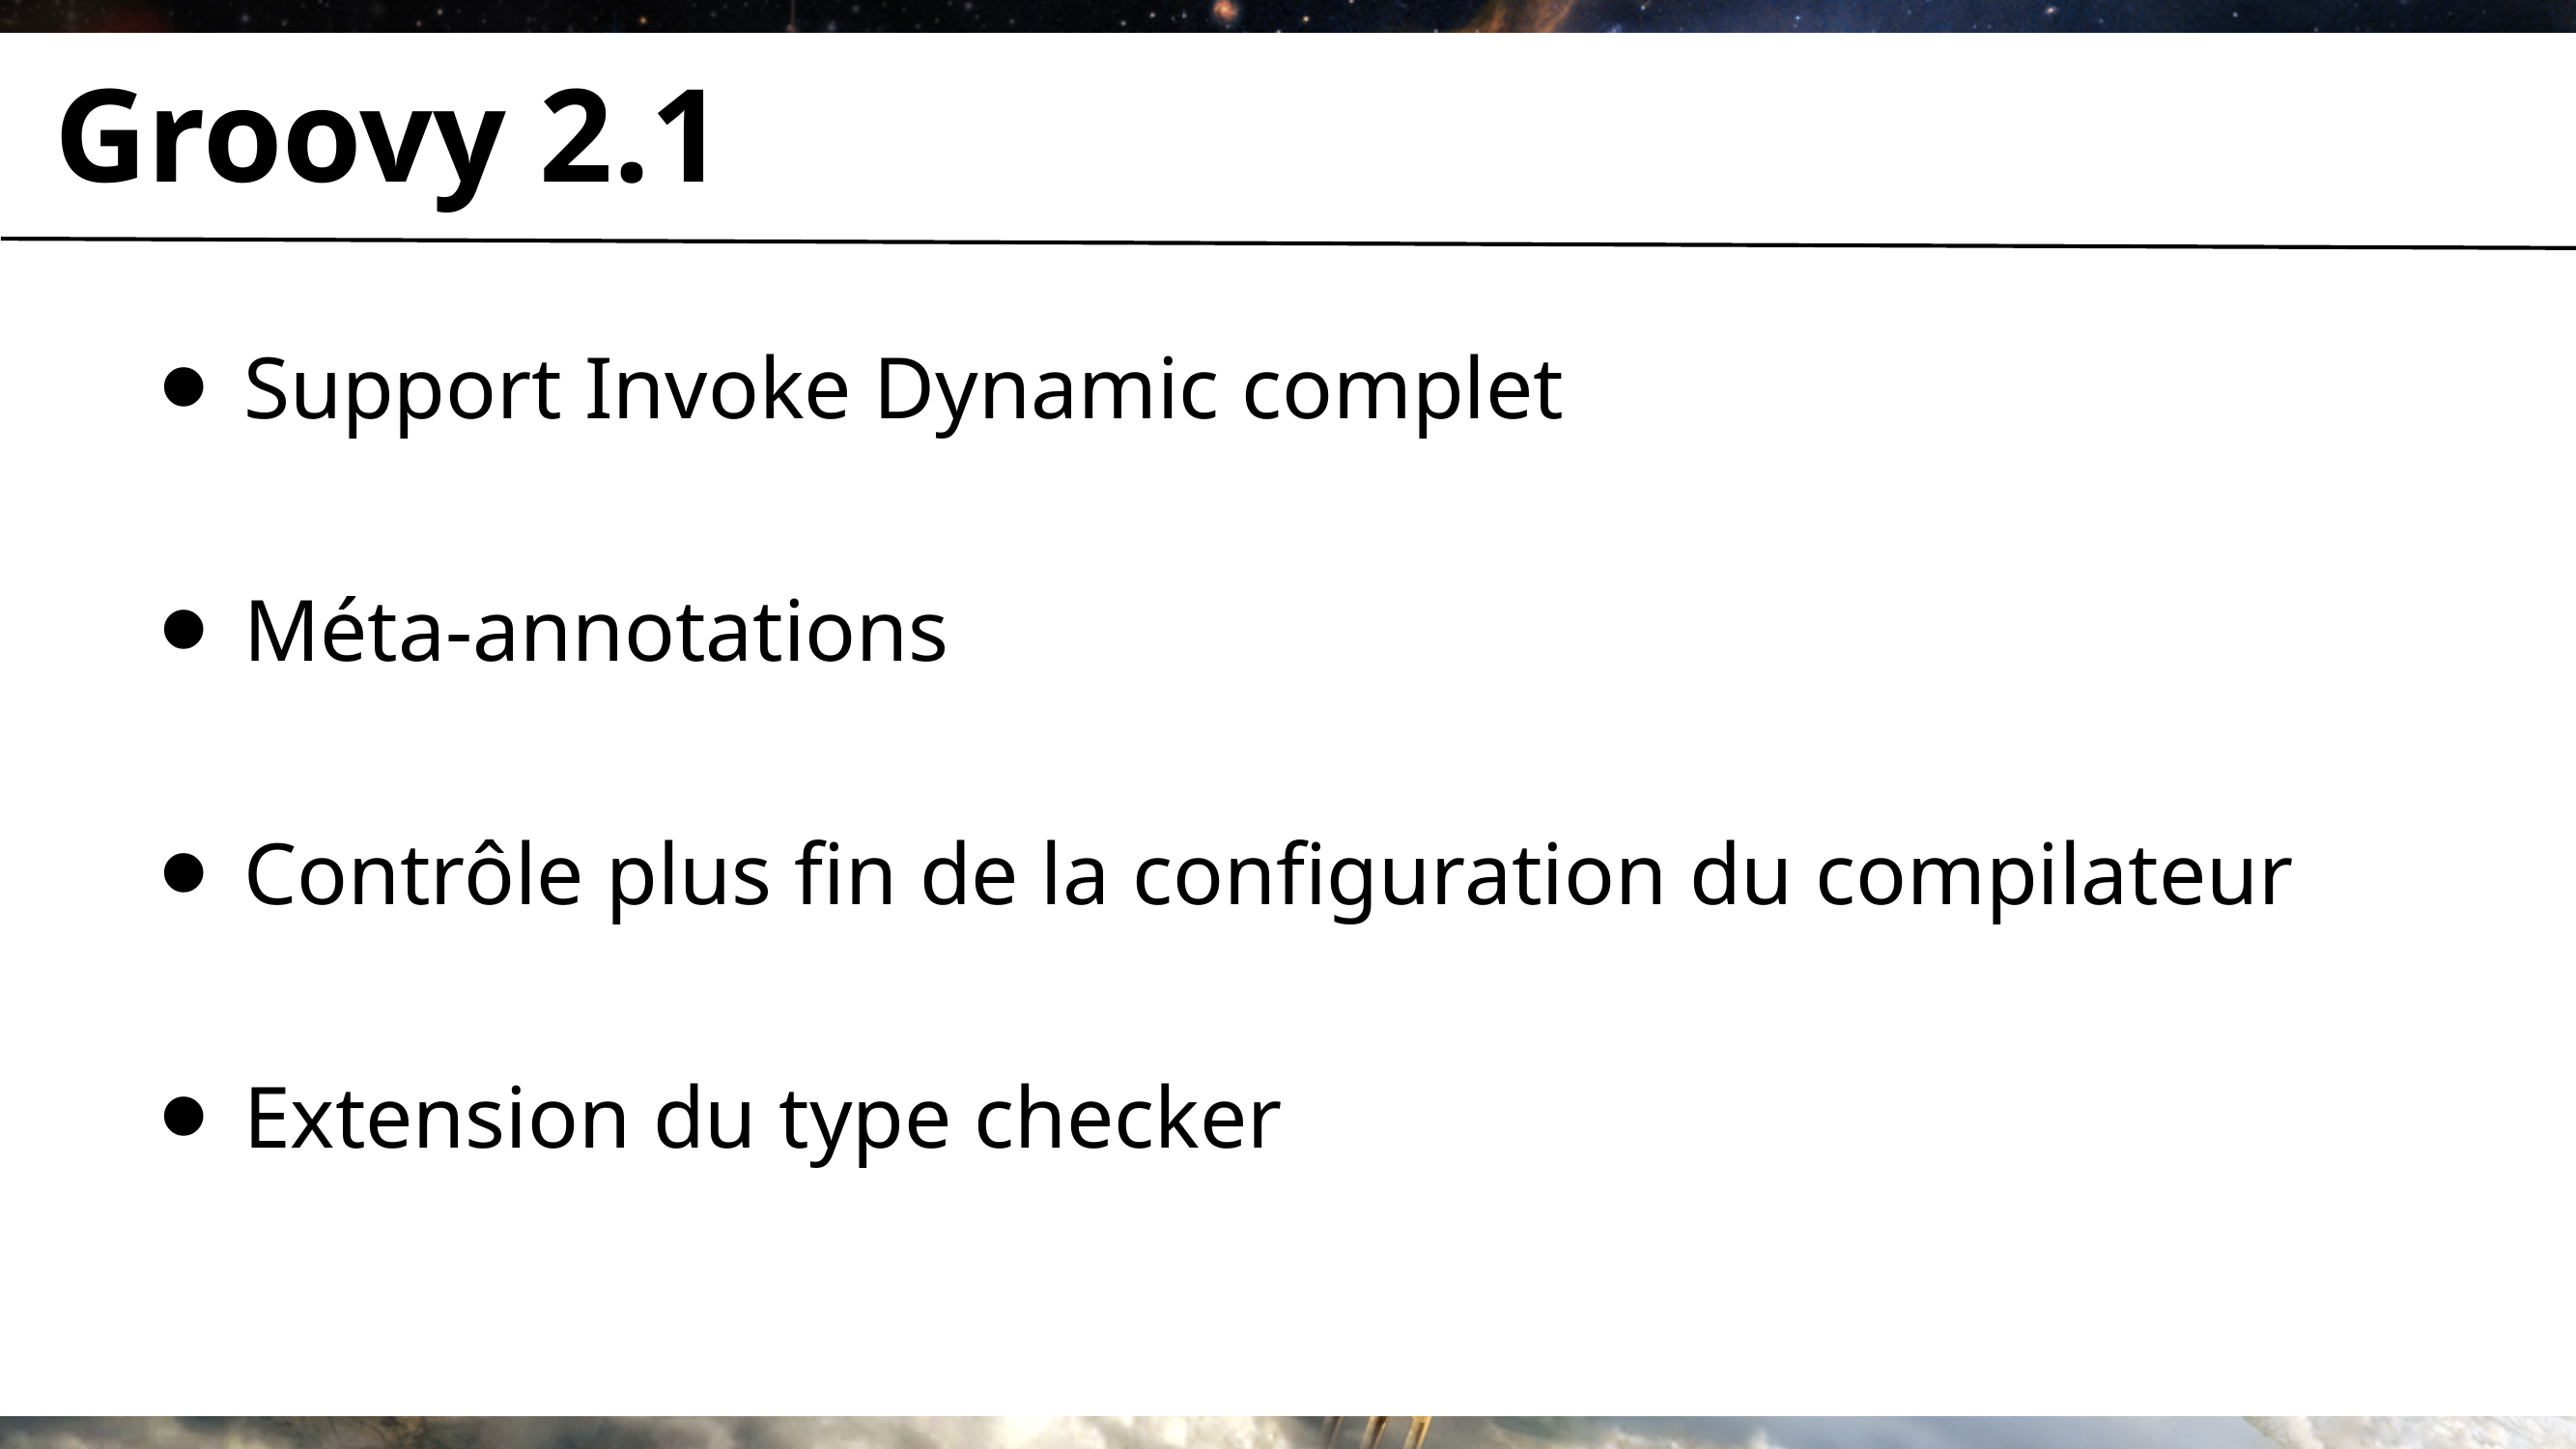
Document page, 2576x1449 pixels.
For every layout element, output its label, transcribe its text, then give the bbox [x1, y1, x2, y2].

list Support Invoke Dynamic complet Méta-annotations Contrôle plus fin de la configuration du compilateur Extension du type checker [116, 326, 2457, 1387]
title Groovy 2.1 [45, 12, 2528, 250]
picture [0, 1416, 2576, 1449]
picture [0, 0, 2576, 33]
